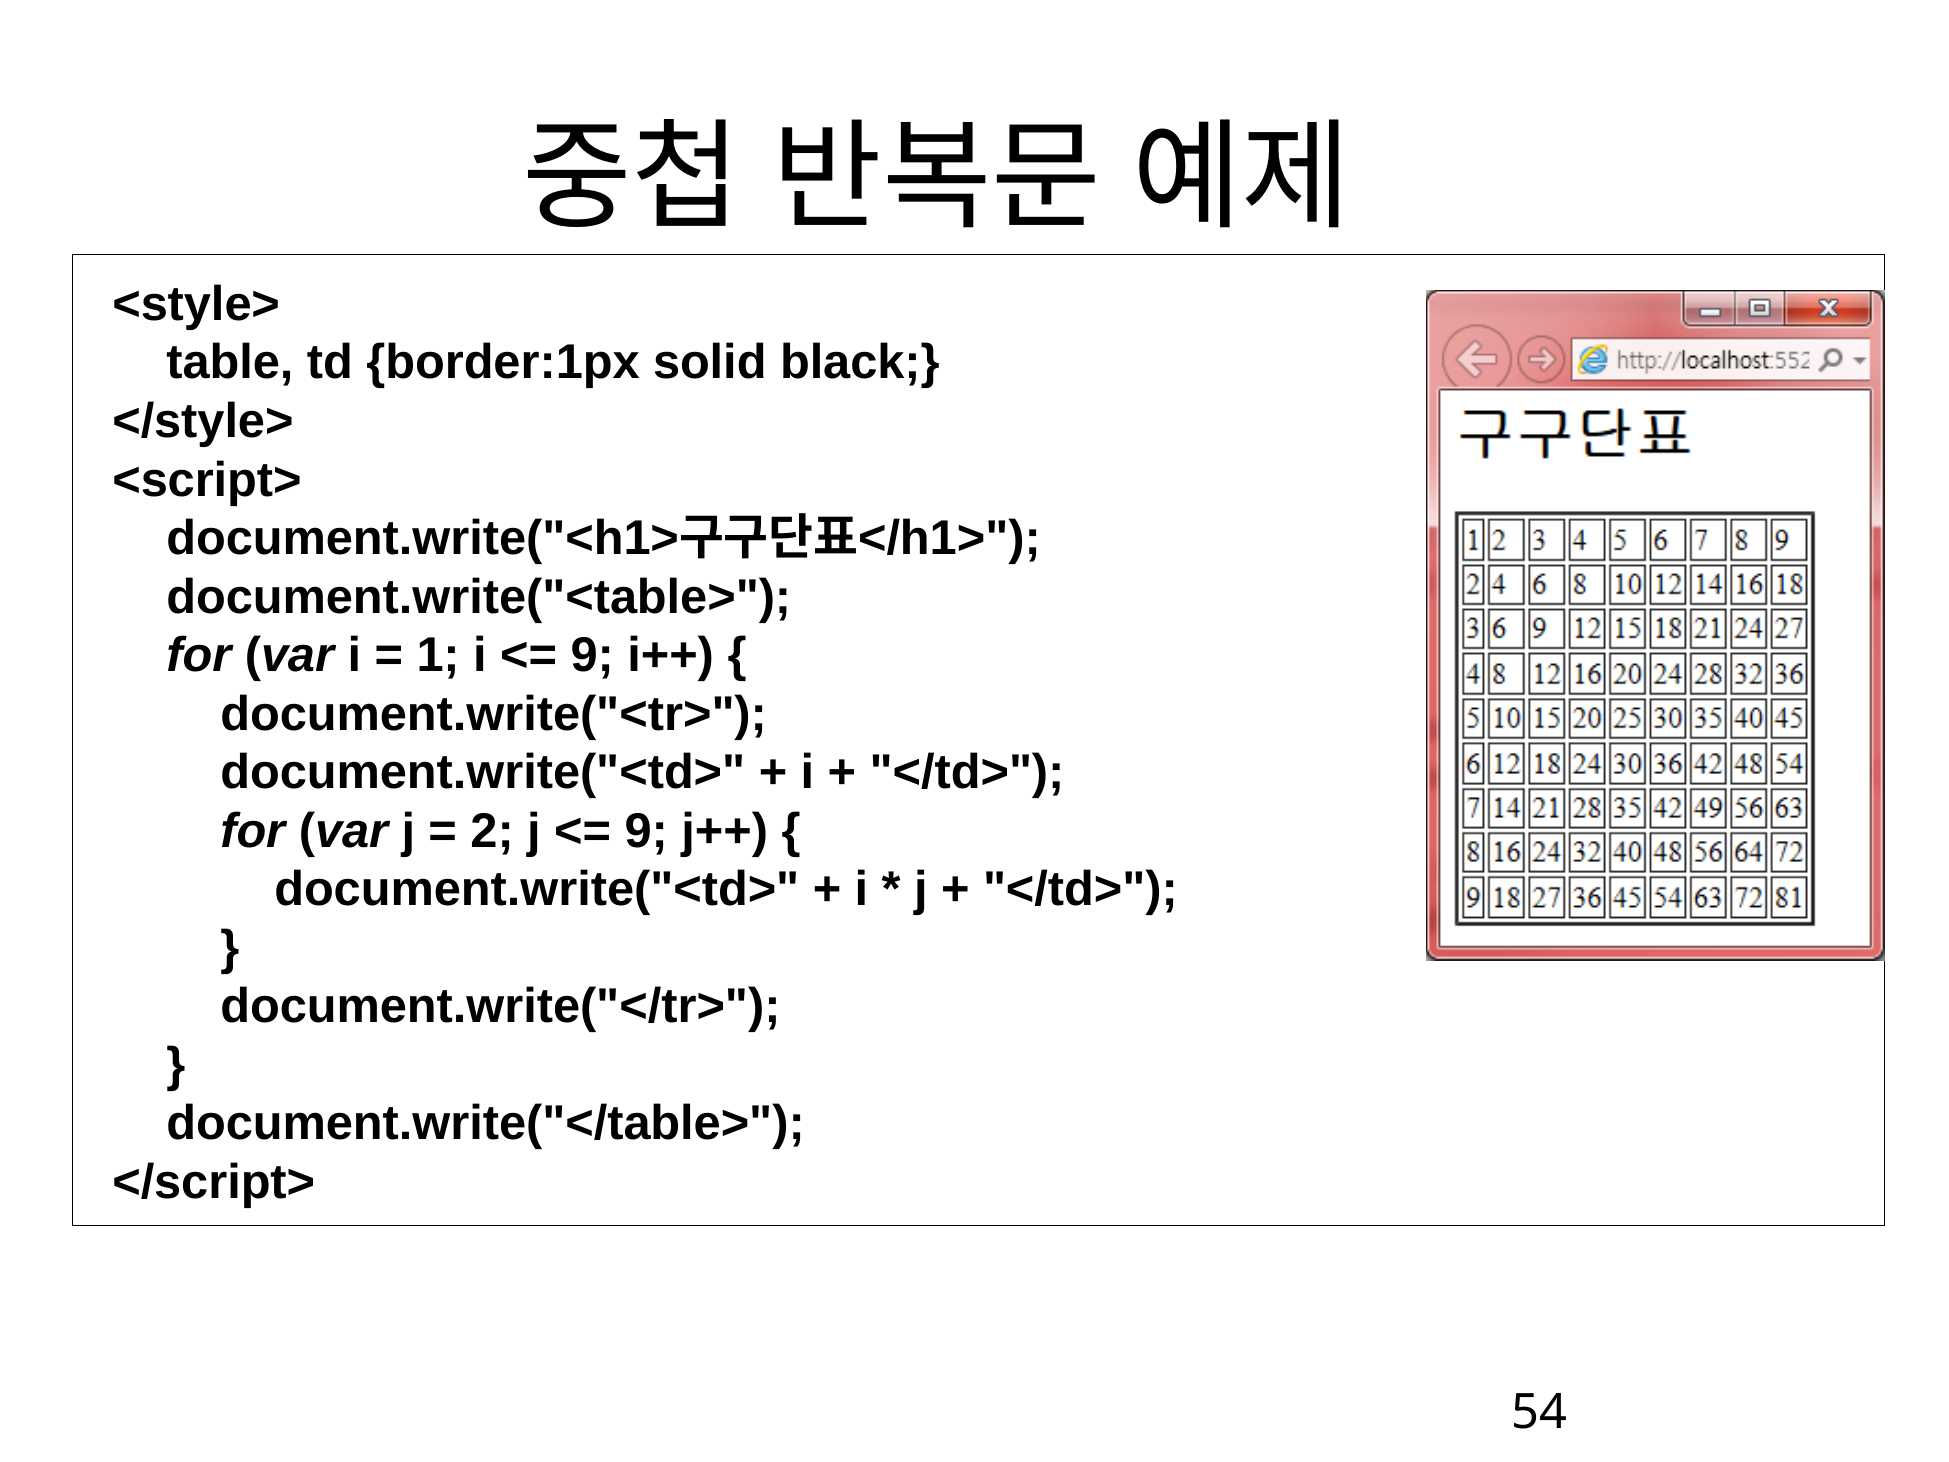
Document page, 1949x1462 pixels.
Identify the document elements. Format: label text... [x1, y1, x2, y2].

picture [1426, 290, 1885, 961]
title 중첩 반복문 예제 [156, 92, 1749, 254]
slide_number <숫자> [1496, 1372, 1899, 1462]
text_box <style> table, td {border:1px solid black;} </style> <script> document.write("<h1>구구단표</h1>"); document.write("<table>"); for (var i = 1; i <= 9; i++) { document.write("<tr>"); document.write("<td>" + i + "</td>"); for (var j = 2; j <= 9; j++) { document.write("<td>" + i * j + "</td>"); } document.write("</tr>"); } document.write("</table>"); </script> [72, 254, 1885, 1226]
